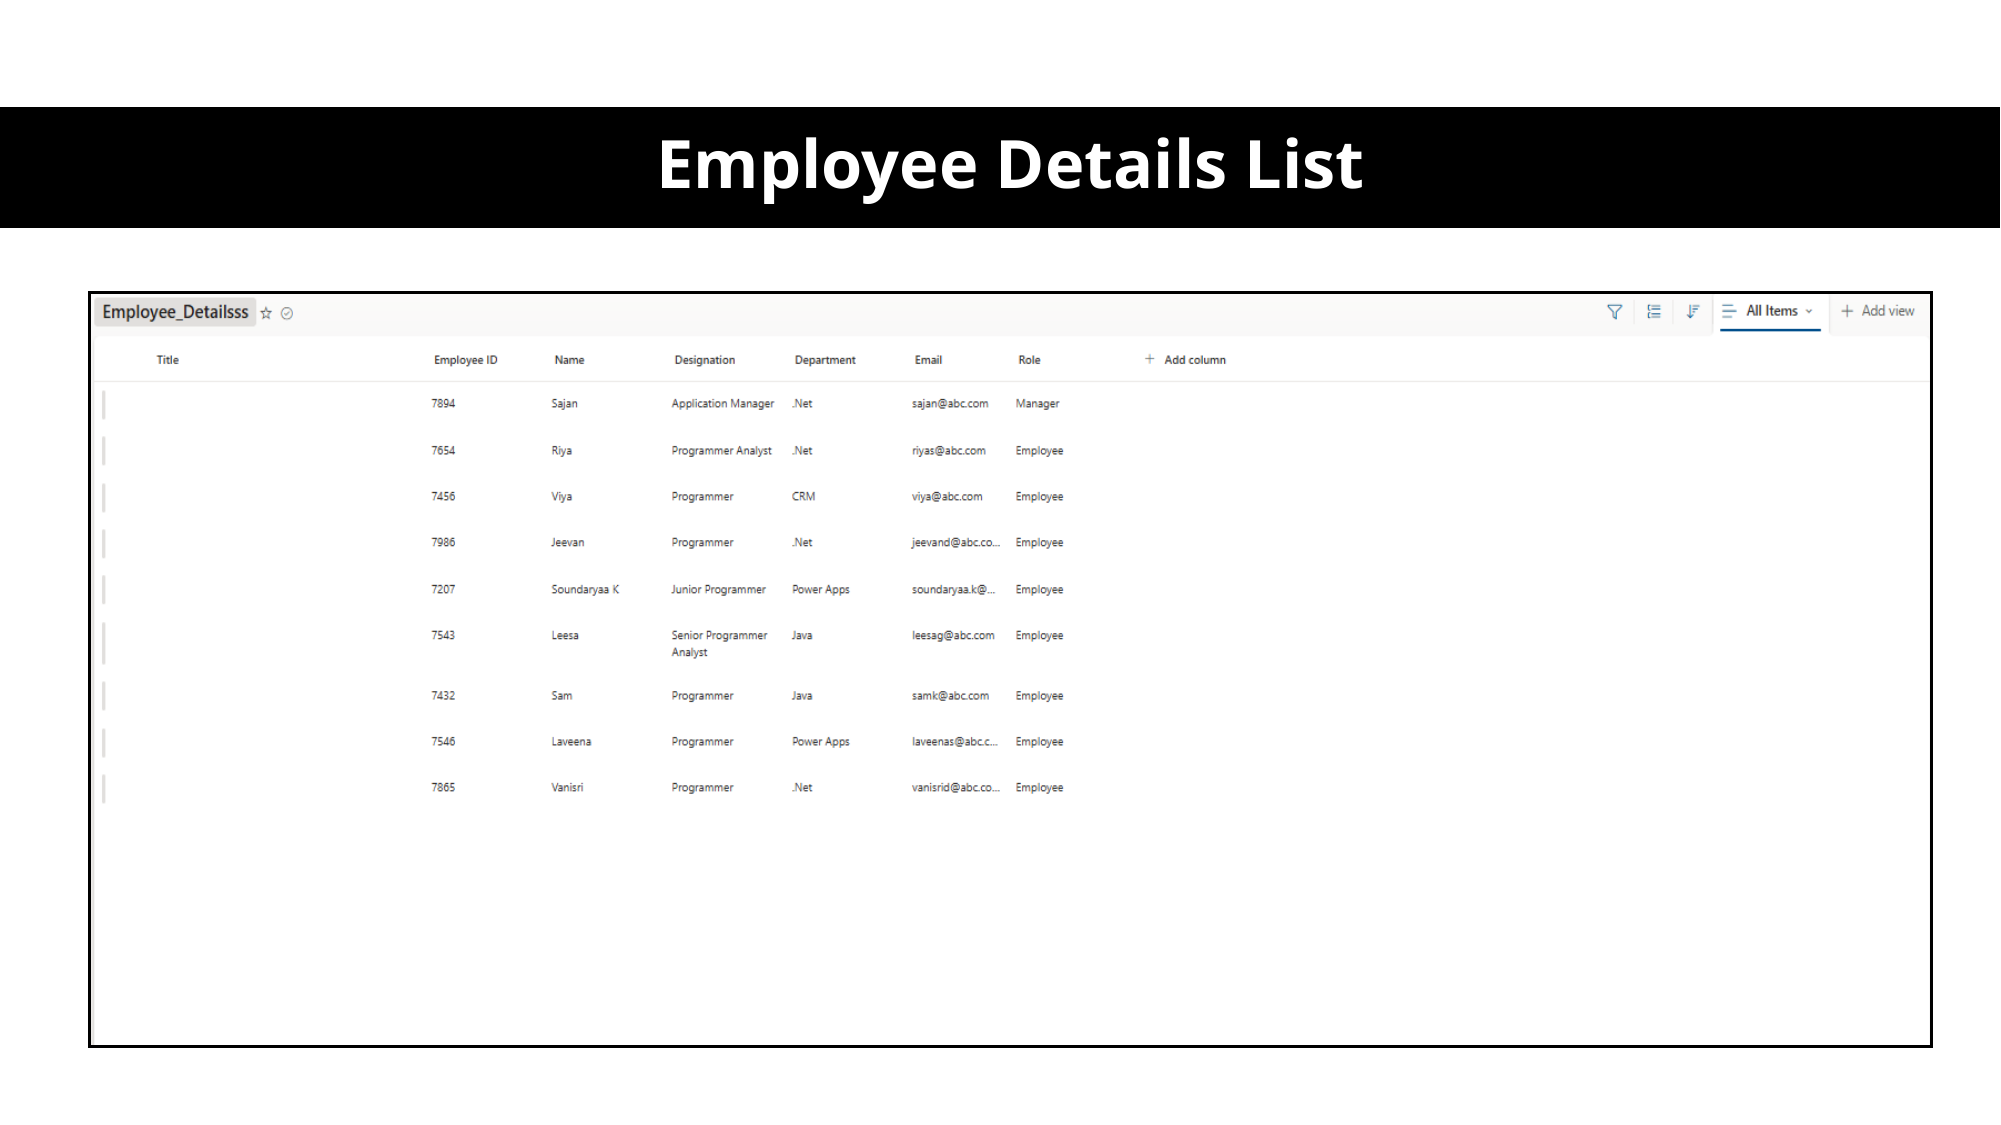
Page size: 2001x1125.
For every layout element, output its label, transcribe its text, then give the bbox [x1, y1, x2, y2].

text_box [0, 107, 91, 228]
text_box Employee Details List [91, 105, 1931, 228]
text_box [1931, 107, 2000, 228]
picture [91, 294, 1931, 1045]
